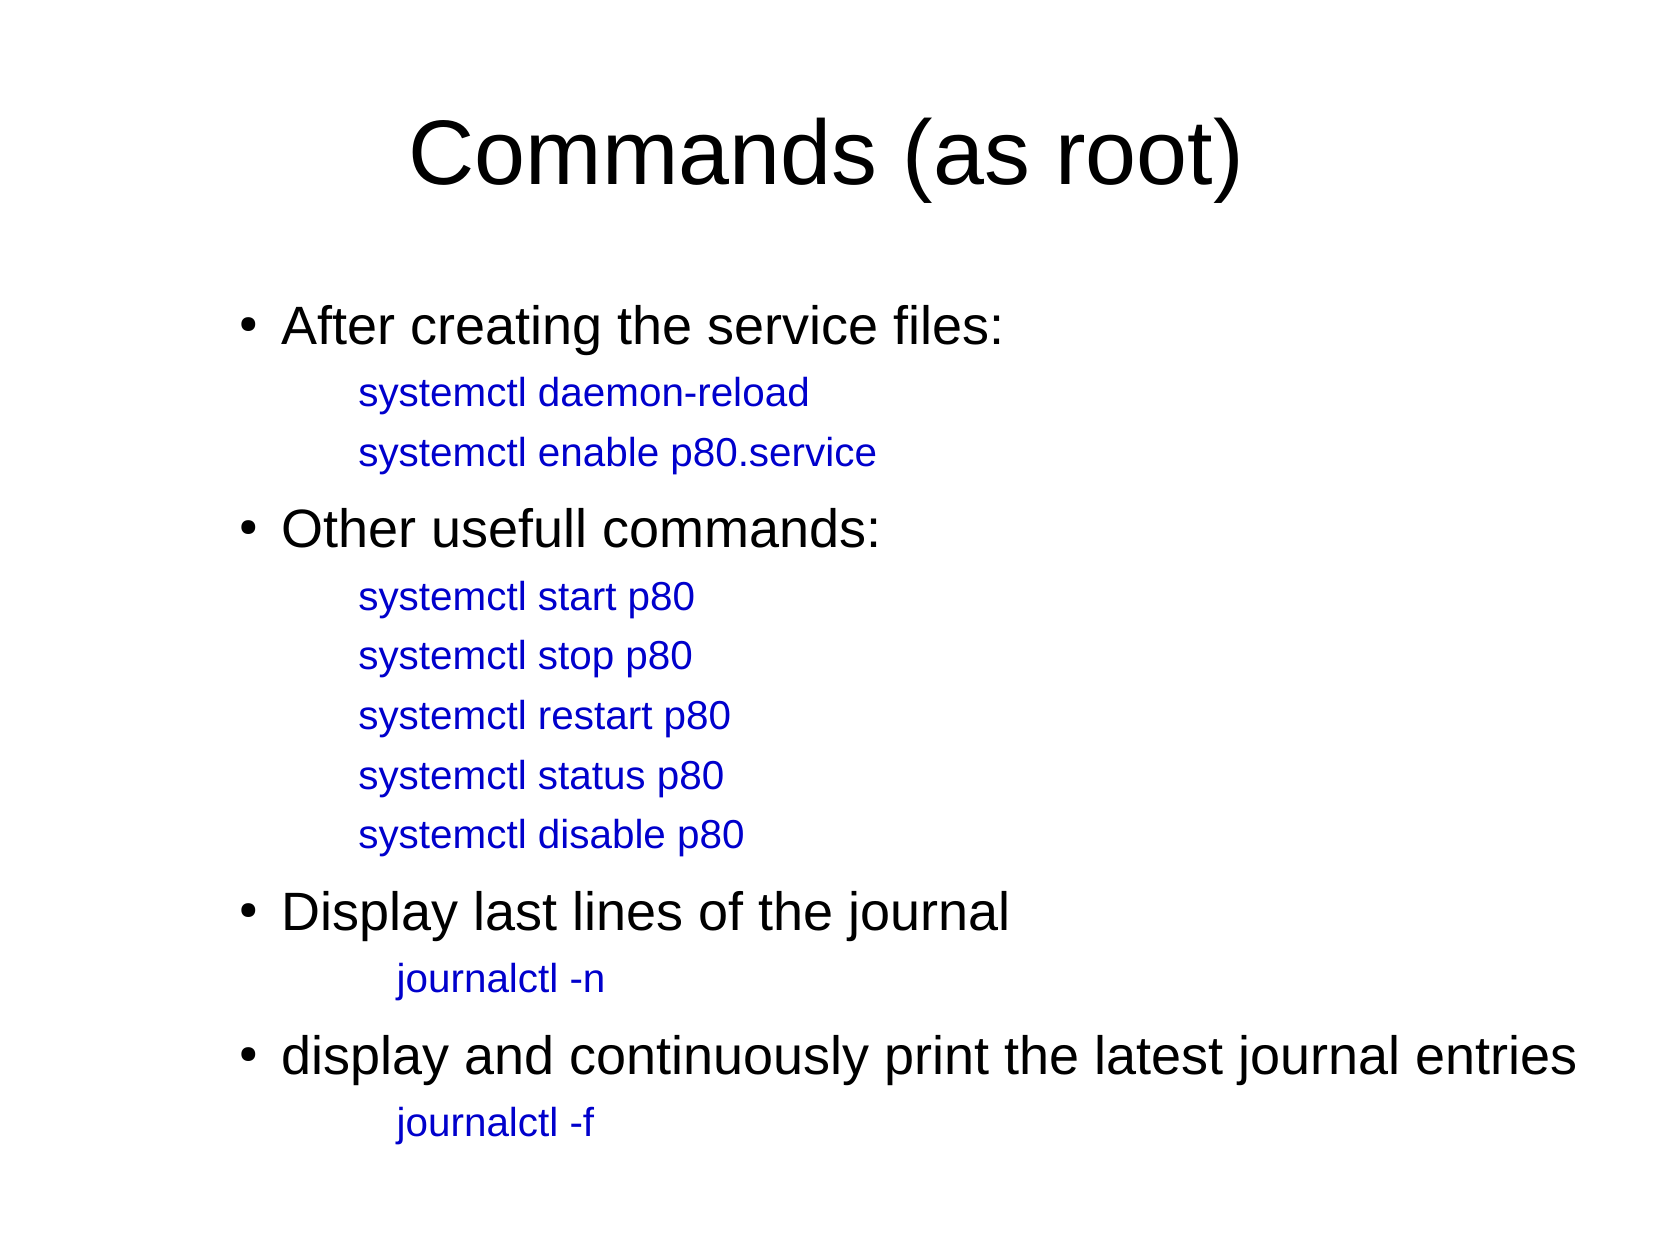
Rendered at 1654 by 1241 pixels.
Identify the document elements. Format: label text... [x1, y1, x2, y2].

title Commands (as root) [82, 49, 1571, 257]
list After creating the service files: systemctl daemon-reload systemctl enable p80.service Other usefull commands: systemctl start p80 systemctl stop p80 systemctl restart p80 systemctl status p80 systemctl disable p80 Display last lines of the journal journalctl -n display and continuously print the latest journal entries journalctl -f [224, 295, 1583, 1146]
